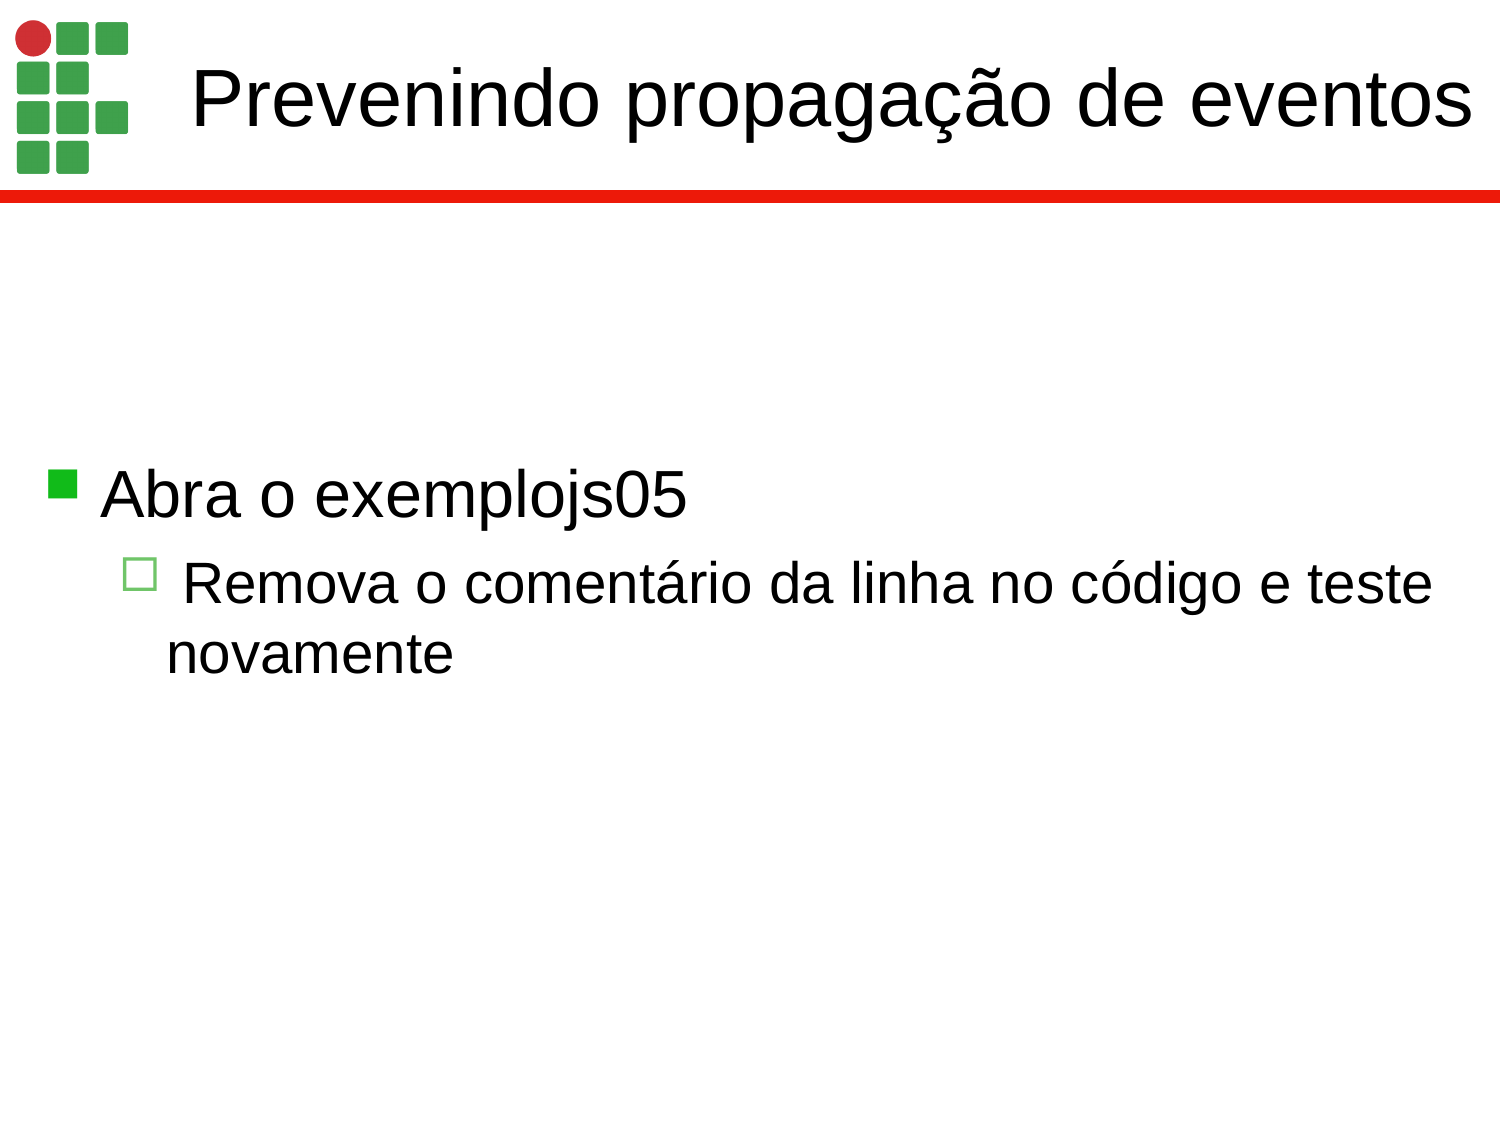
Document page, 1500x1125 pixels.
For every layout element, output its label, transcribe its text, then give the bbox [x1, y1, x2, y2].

title Prevenindo propagação de eventos [165, 0, 1500, 202]
list Abra o exemplojs05 Remova o comentário da linha no código e teste novamente [29, 207, 1471, 1087]
picture [14, 16, 130, 178]
